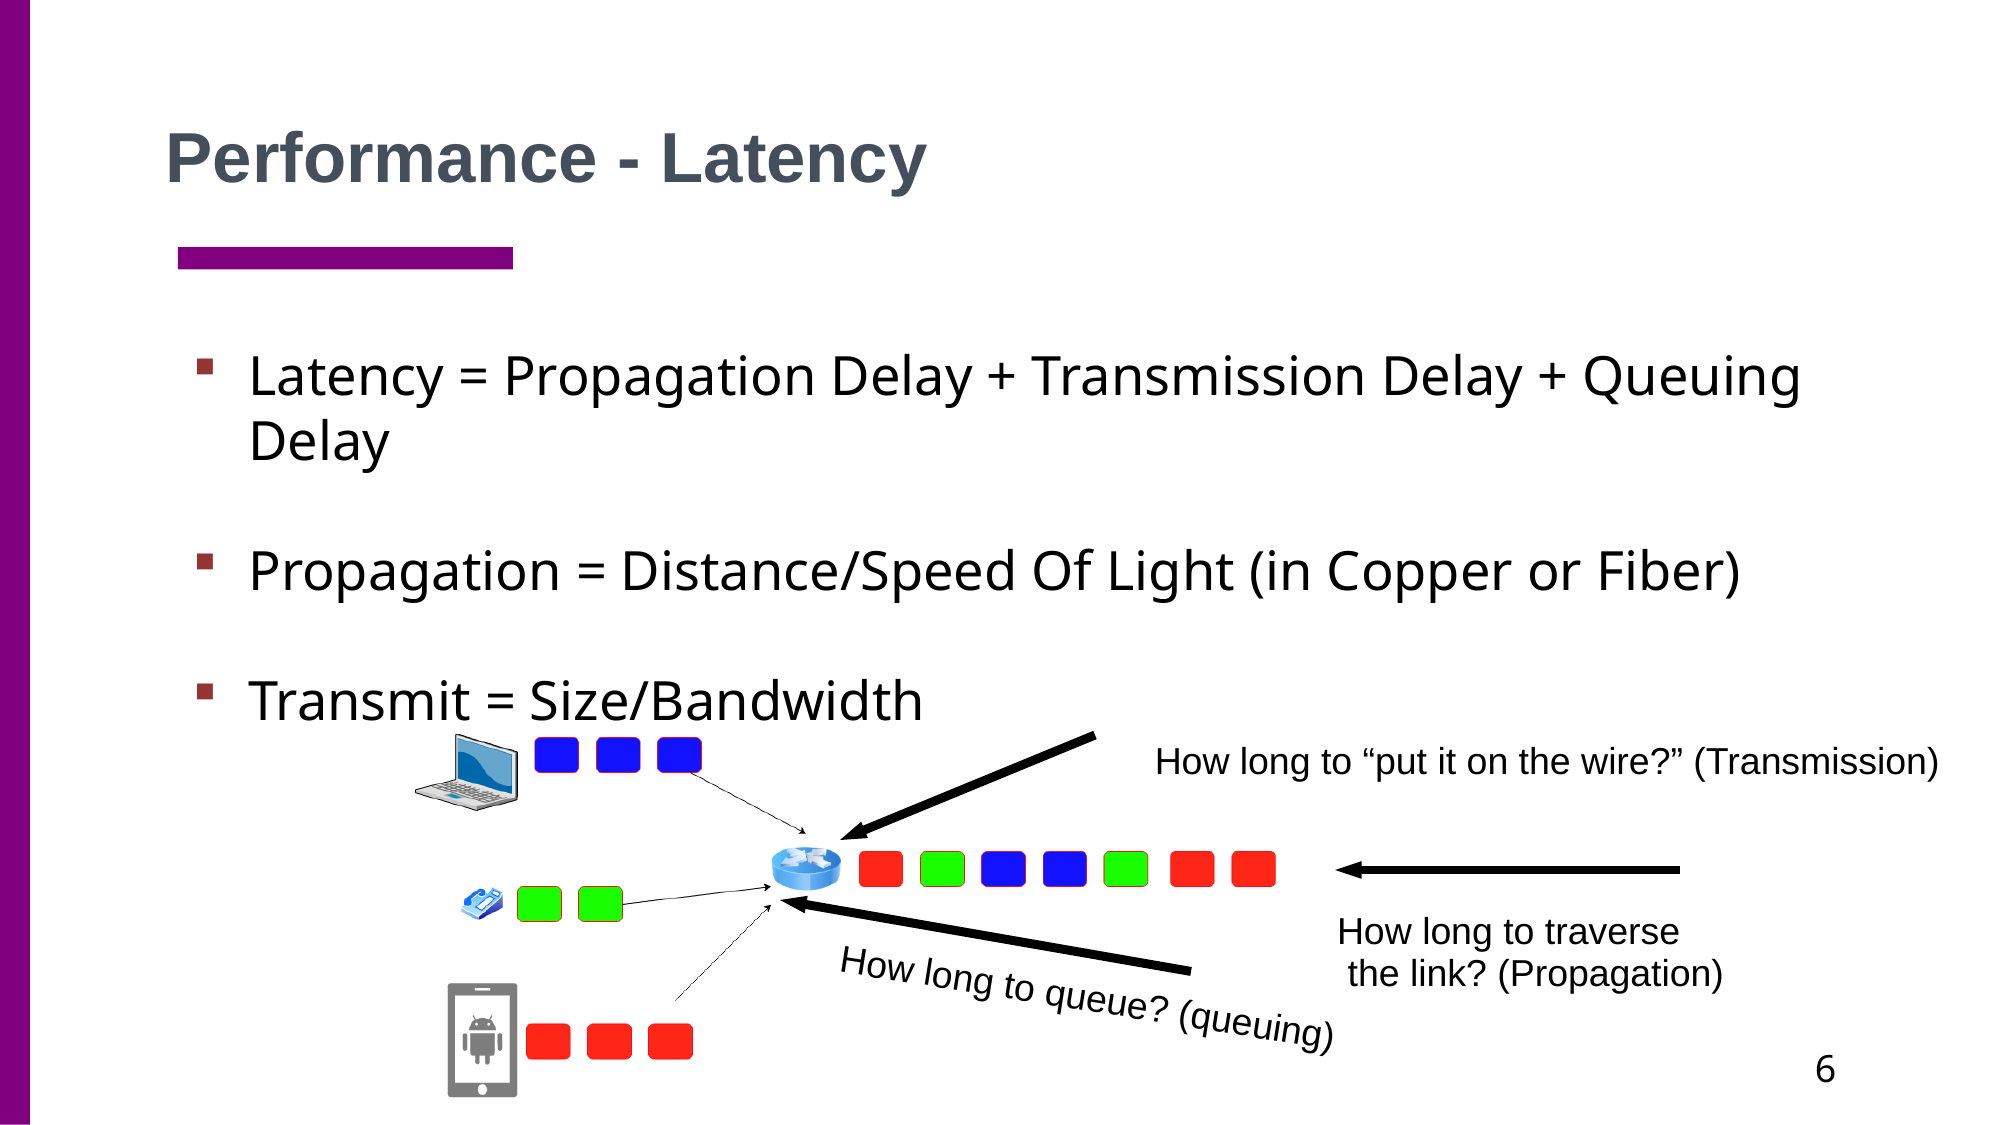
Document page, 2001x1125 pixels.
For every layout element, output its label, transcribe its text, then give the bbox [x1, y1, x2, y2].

text_box How long to queue? (queuing) [821, 928, 1355, 1069]
text_box Latency = Propagation Delay + Transmission Delay + Queuing Delay Propagation = Distance/Speed Of Light (in Copper or Fiber) Transmit = Size/Bandwidth [1276, 791, 1875, 1050]
text_box Performance - Latency [151, 0, 1849, 212]
picture [415, 734, 1276, 1098]
text_box Latency = Propagation Delay + Transmission Delay + Queuing Delay Propagation = Distance/Speed Of Light (in Copper or Fiber) Transmit = Size/Bandwidth [177, 326, 1875, 1050]
text_box How long to “put it on the wire?” (Transmission) [1140, 733, 1955, 791]
text_box How long to traverse the link? (Propagation) [1322, 903, 1846, 1002]
